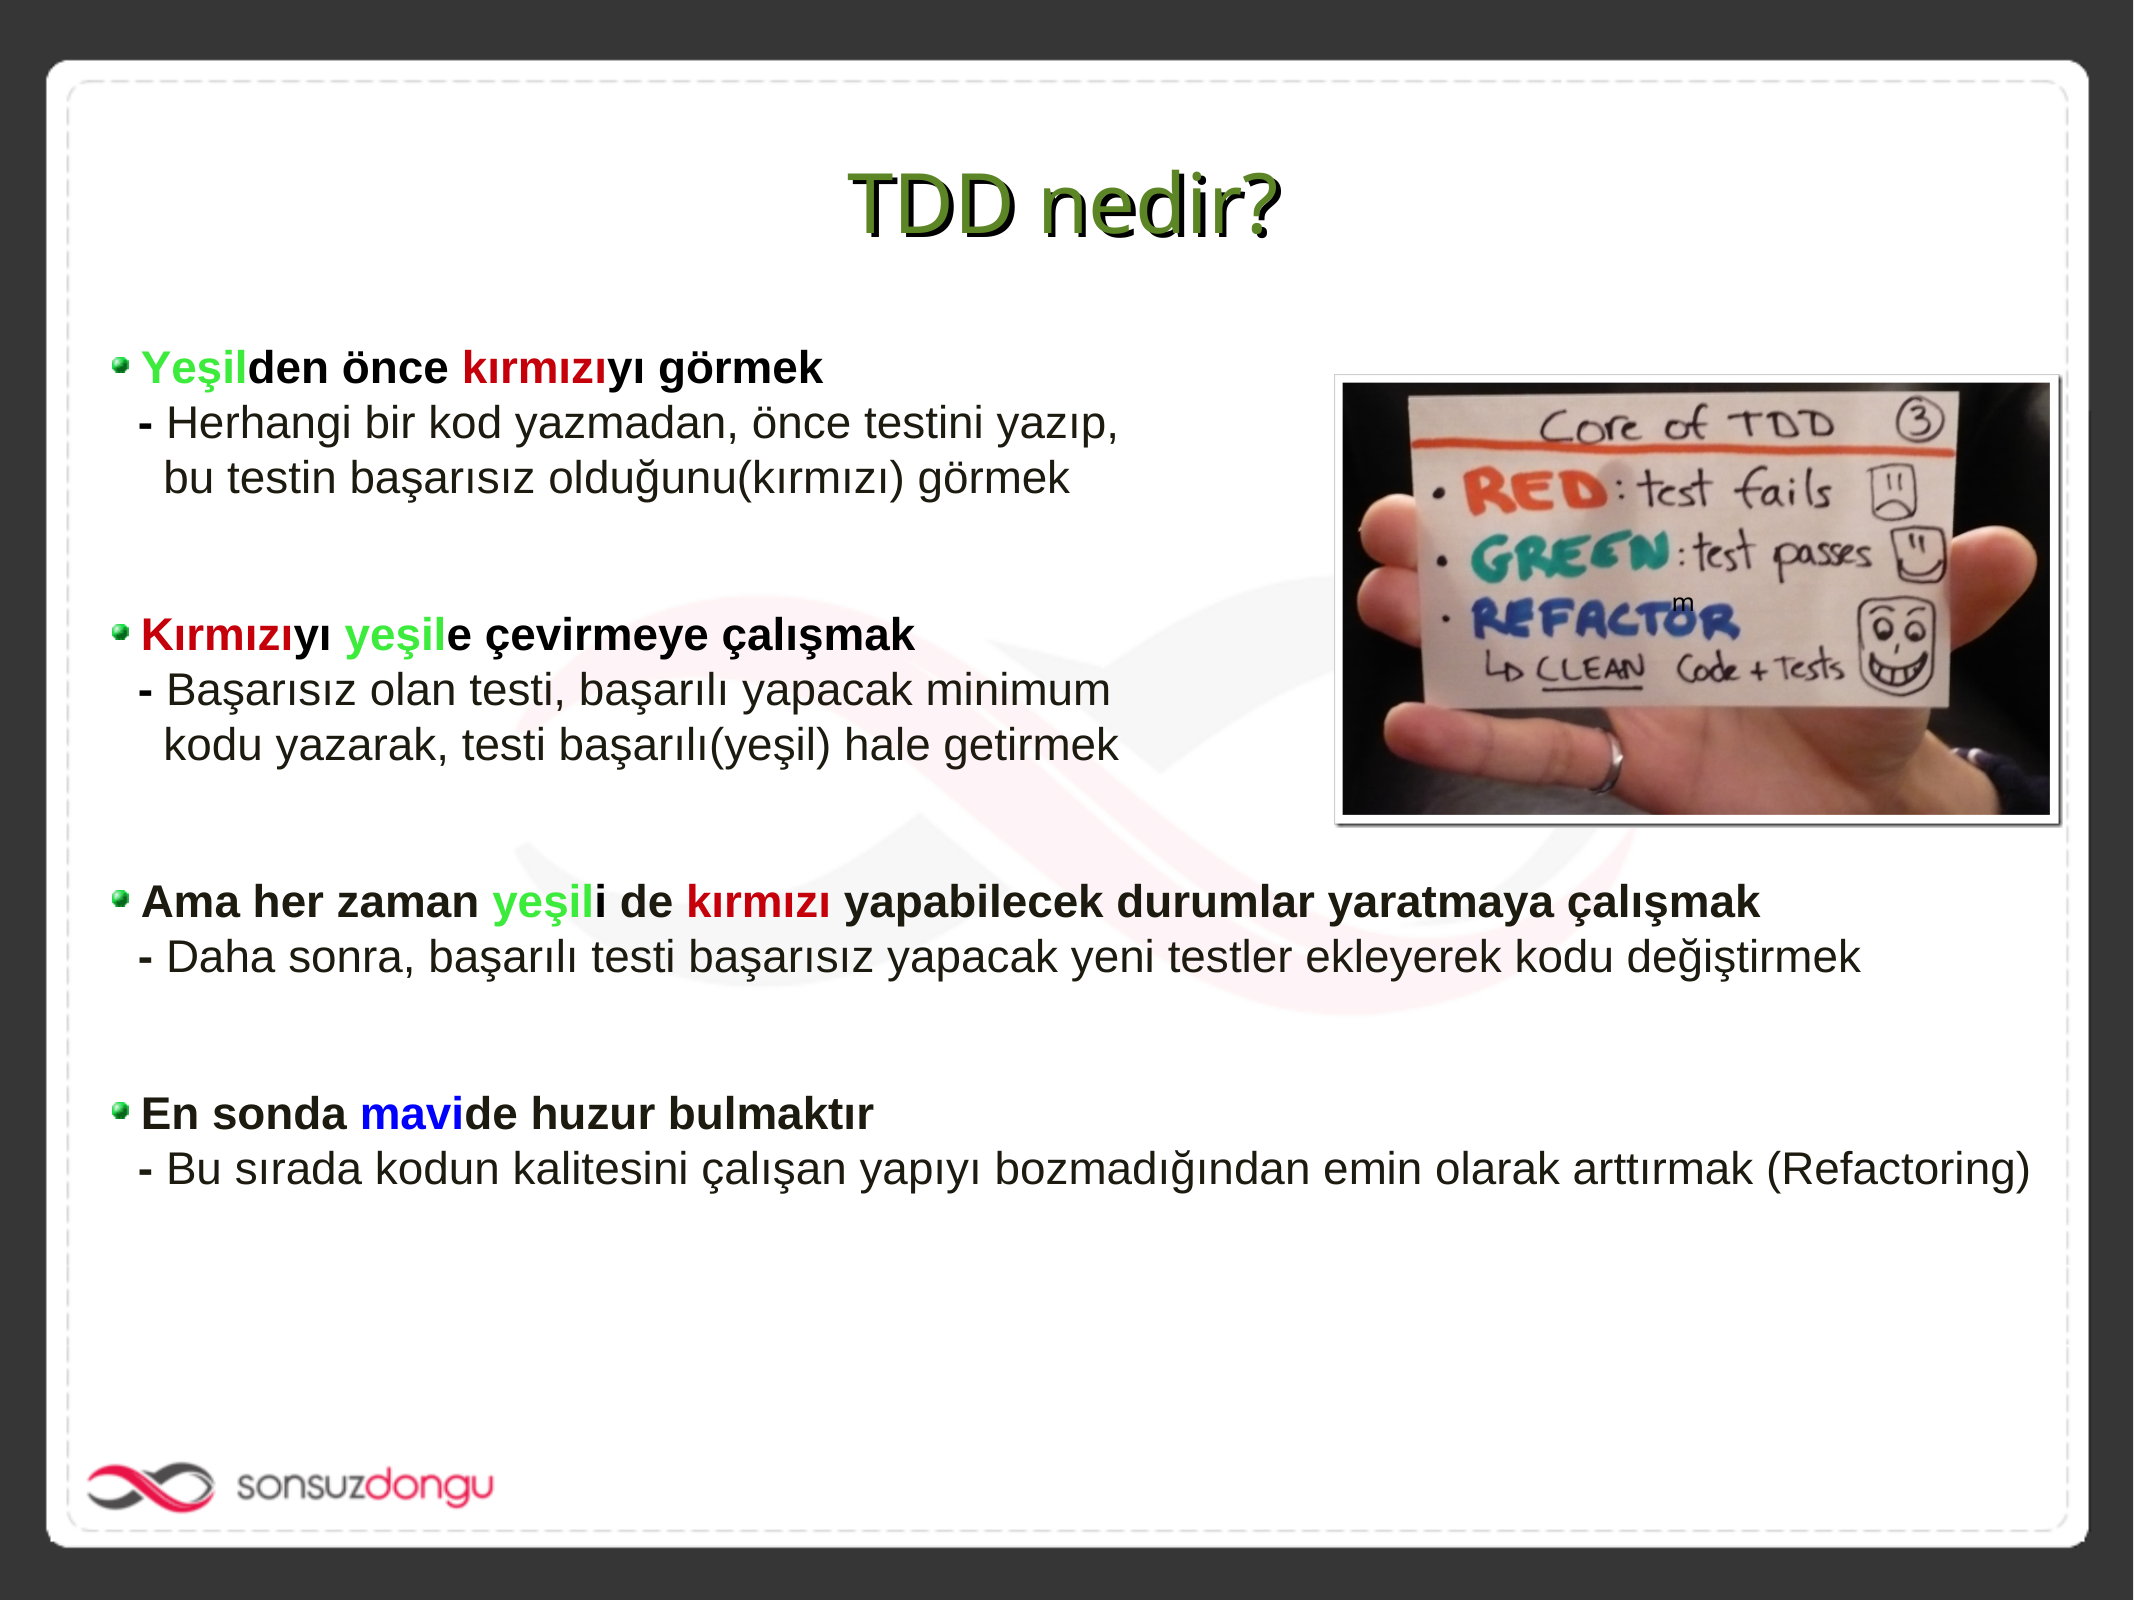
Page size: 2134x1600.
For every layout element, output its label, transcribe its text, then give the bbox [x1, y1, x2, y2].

picture [0, 0, 2134, 1600]
text_box TDD nedir? [847, 150, 1280, 251]
text_box Yeşilden önce kırmızıyı görmek - Herhangi bir kod yazmadan, önce testini yazıp, bu testin başarısız olduğunu(kırmızı) görmek Kırmızıyı yeşile çevirmeye çalışmak - Başarısız olan testi, başarılı yapacak minimum kodu yazarak, testi başarılı(yeşil) hale getirmek Ama her zaman yeşili de kırmızı yapabilecek durumlar yaratmaya çalışmak - Daha sonra, başarılı testi başarısız yapacak yeni testler ekleyerek kodu değiştirmek En sonda mavide huzur bulmaktır - Bu sırada kodun kalitesini çalışan yapıyı bozmadığından emin olarak arttırmak (Refactoring) [112, 337, 2060, 1194]
